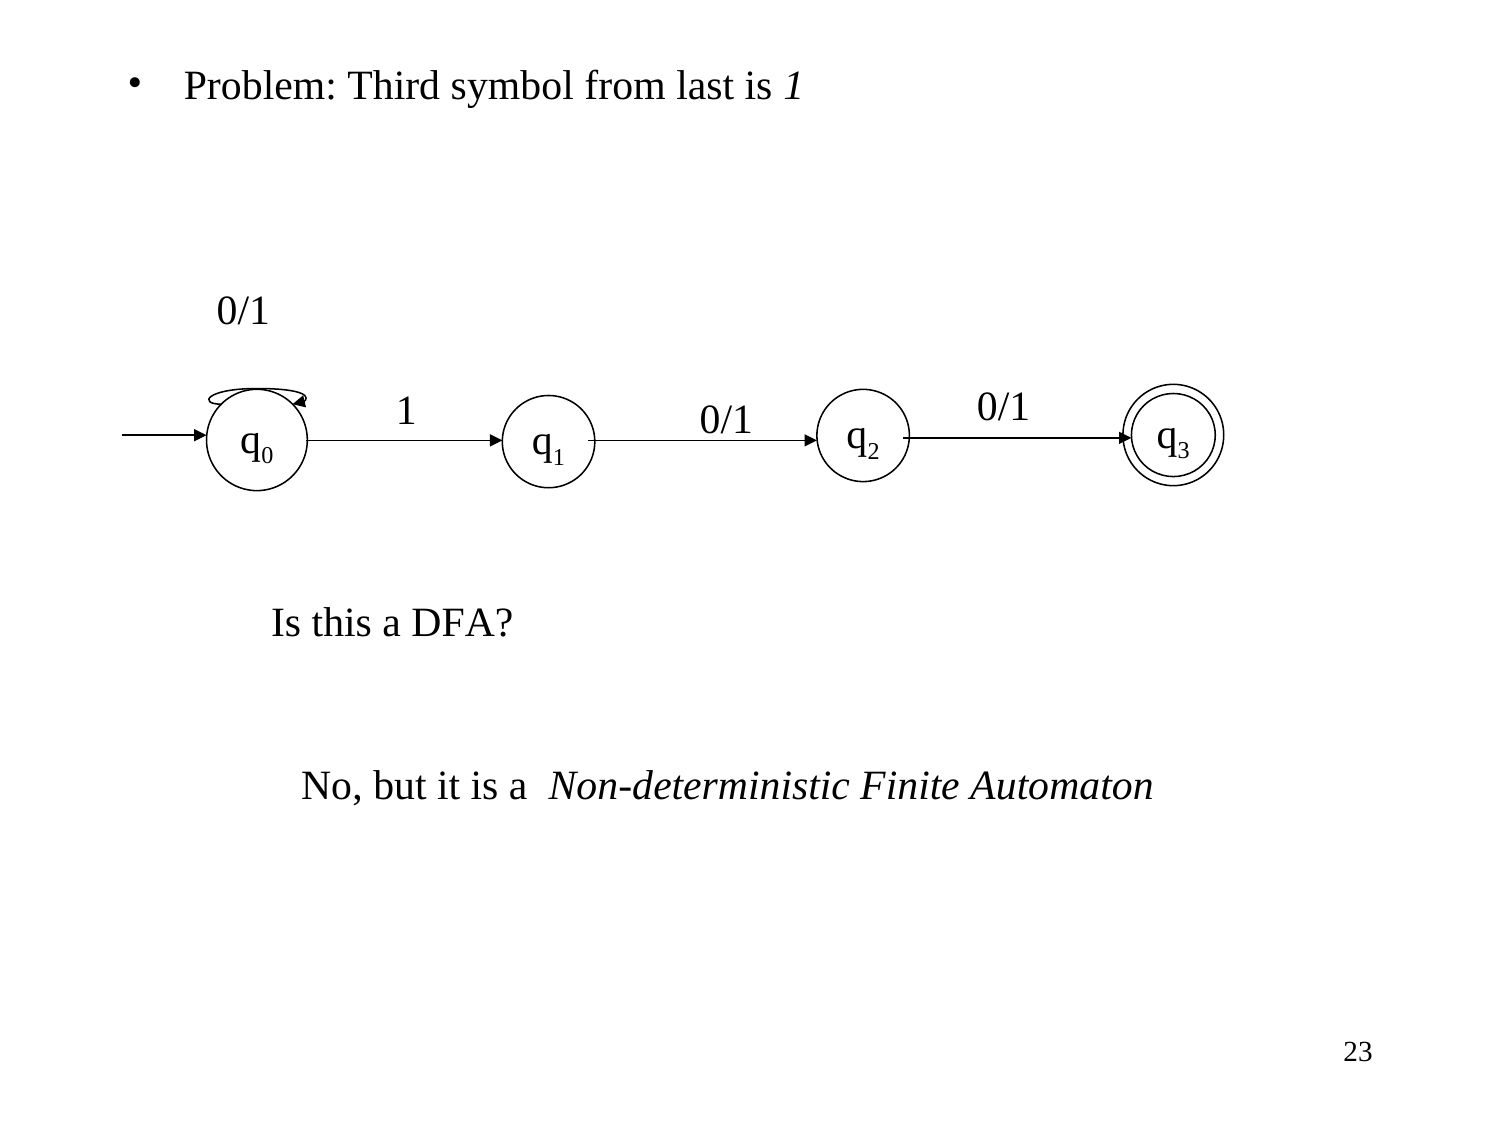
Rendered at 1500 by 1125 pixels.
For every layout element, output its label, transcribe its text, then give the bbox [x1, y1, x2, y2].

text_box q2 [816, 389, 910, 482]
text_box 0/1 [962, 371, 1046, 437]
list Problem: Third symbol from last is 1 [112, 50, 1388, 126]
text_box <number> [1074, 1025, 1388, 1101]
text_box q1 [502, 395, 595, 488]
text_box 0/1 [201, 275, 286, 341]
text_box q3 [1131, 393, 1216, 477]
text_box No, but it is a Non-deterministic Finite Automaton [286, 750, 1170, 816]
text_box Is this a DFA? [256, 587, 529, 653]
text_box 1 [381, 375, 432, 441]
text_box q0 [206, 391, 308, 491]
text_box 0/1 [684, 383, 768, 450]
